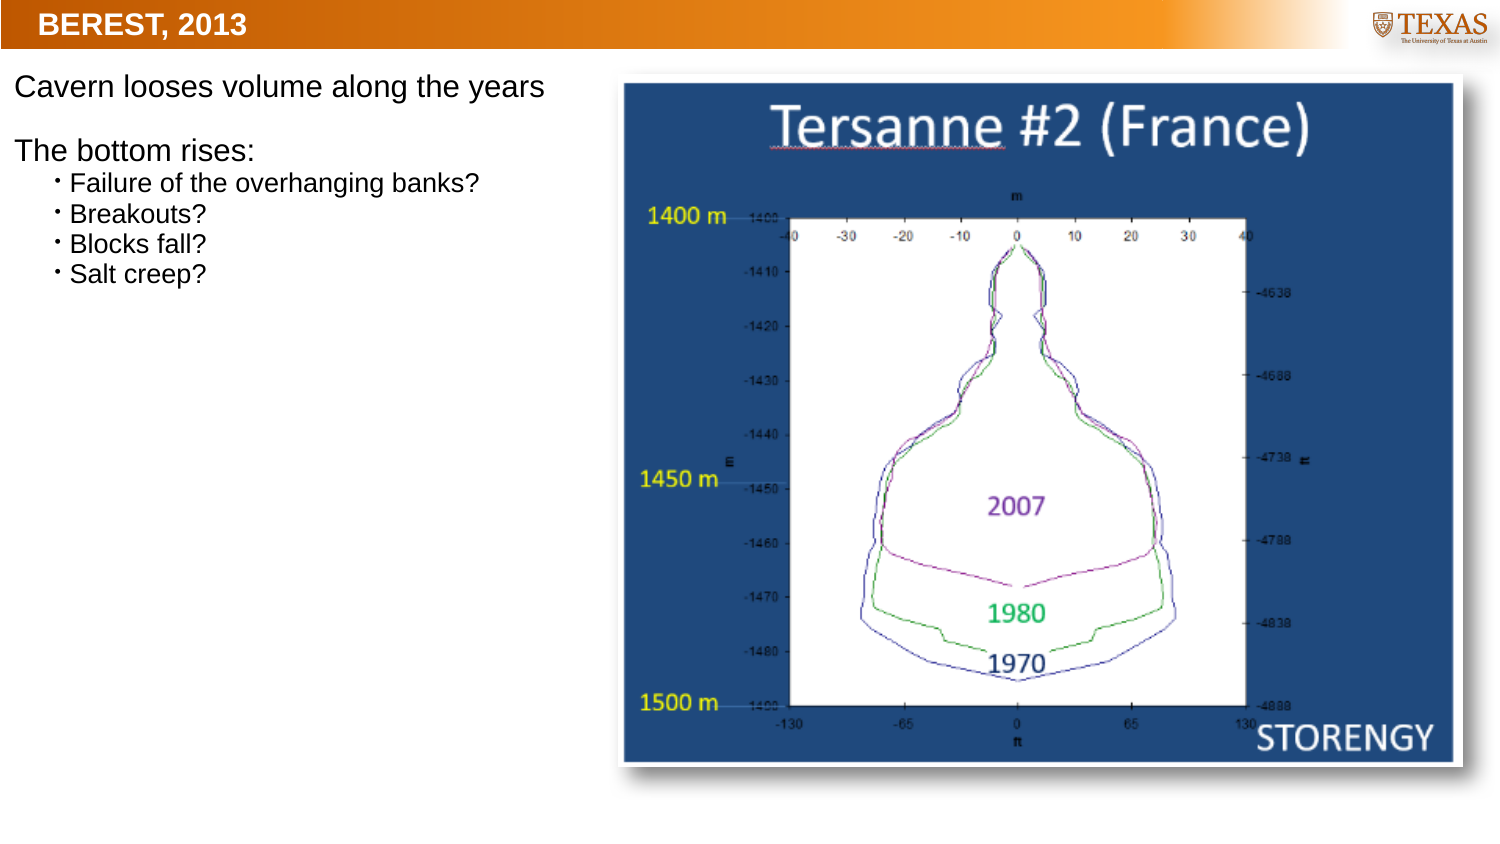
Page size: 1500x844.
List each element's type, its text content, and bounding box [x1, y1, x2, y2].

picture [618, 74, 1463, 768]
list Cavern looses volume along the years The bottom rises: Failure of the overhanging banks? Breakouts? Blocks fall? Salt creep? [14, 68, 1463, 817]
title BEREST, 2013 [37, 0, 1126, 49]
picture [1348, 0, 1500, 68]
